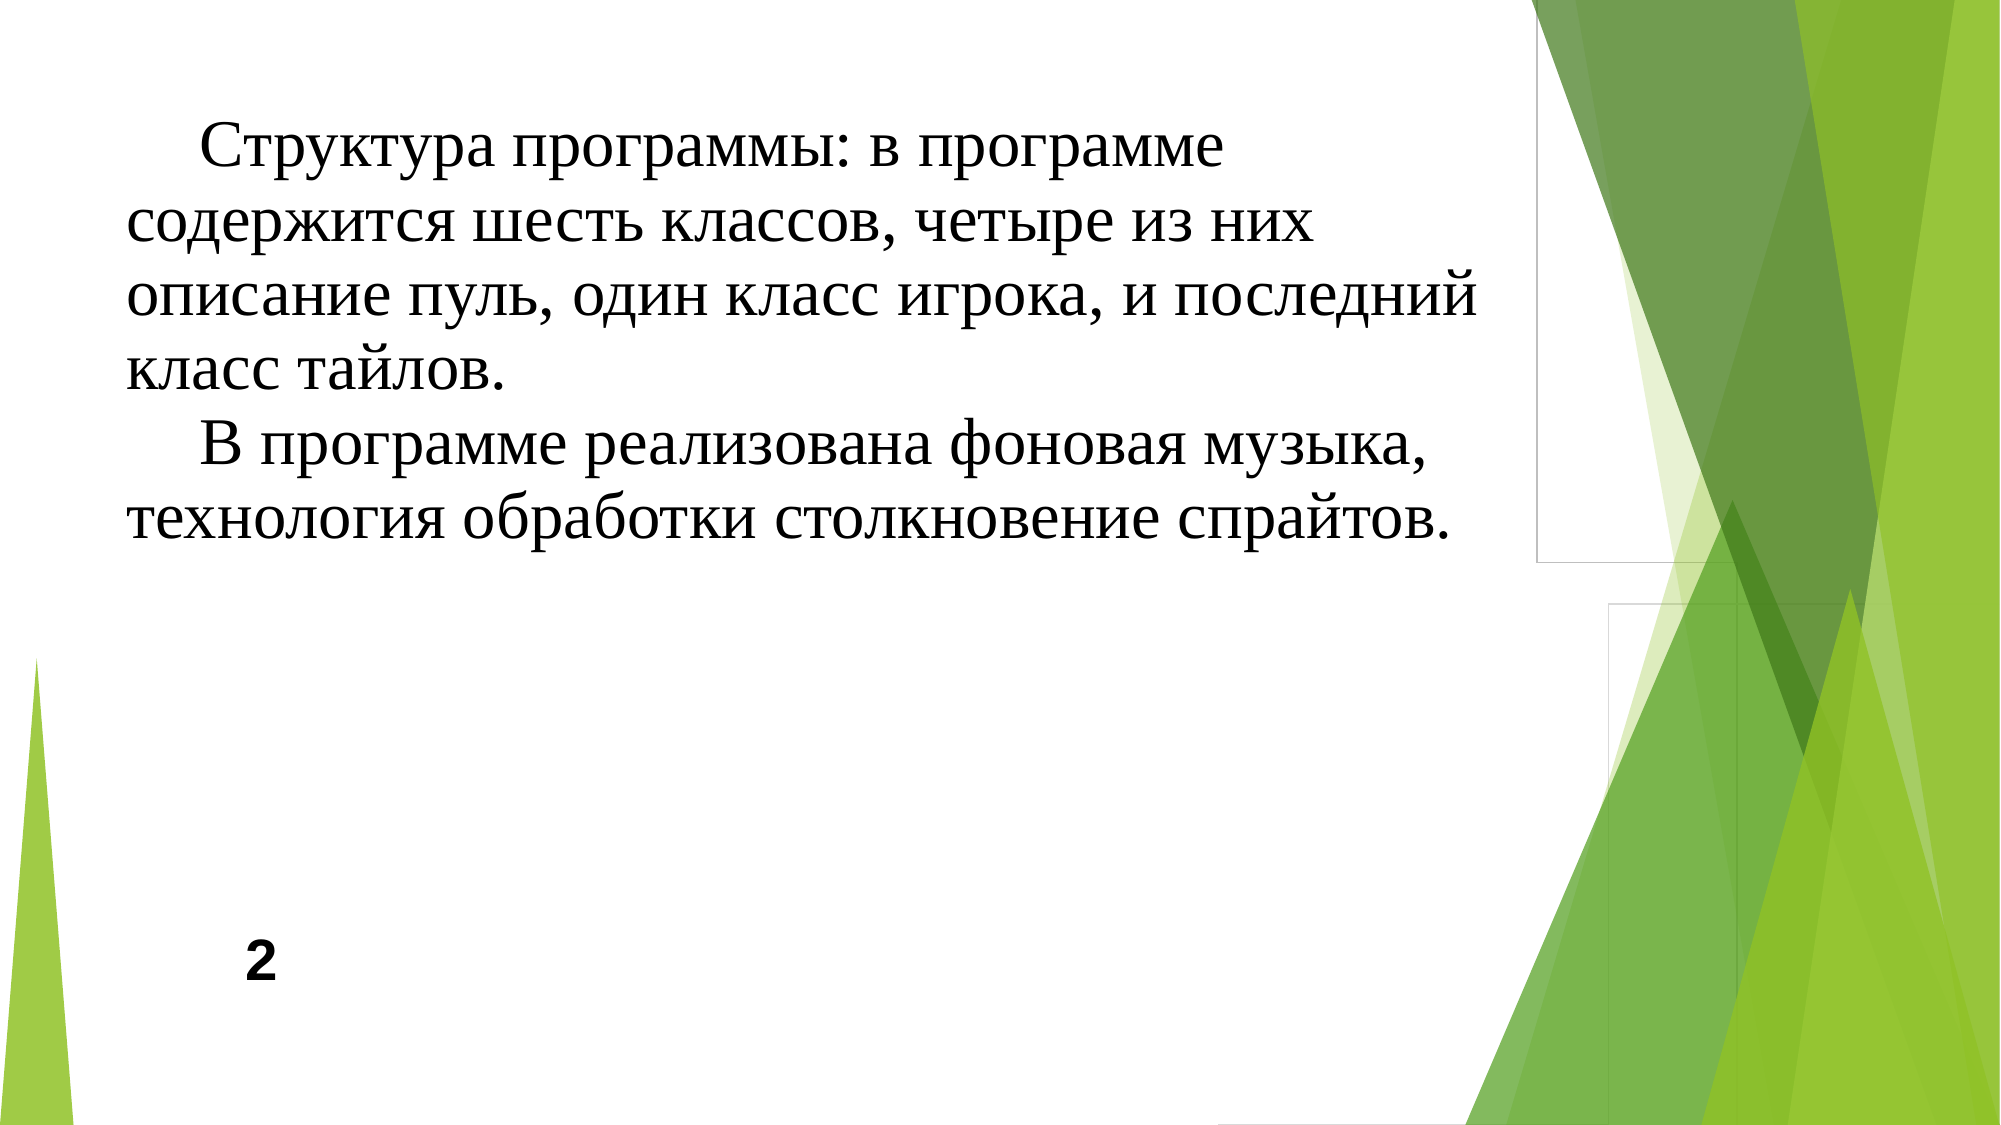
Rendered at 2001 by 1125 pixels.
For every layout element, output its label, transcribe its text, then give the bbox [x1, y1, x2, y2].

title Структура программы: в программе содержится шесть классов, четыре из них описание пуль, один класс игрока, и последний класс тайлов. В программе реализована фоновая музыка, технология обработки столкновение спрайтов. [111, 99, 1522, 317]
text_box 2 [82, 773, 441, 1125]
